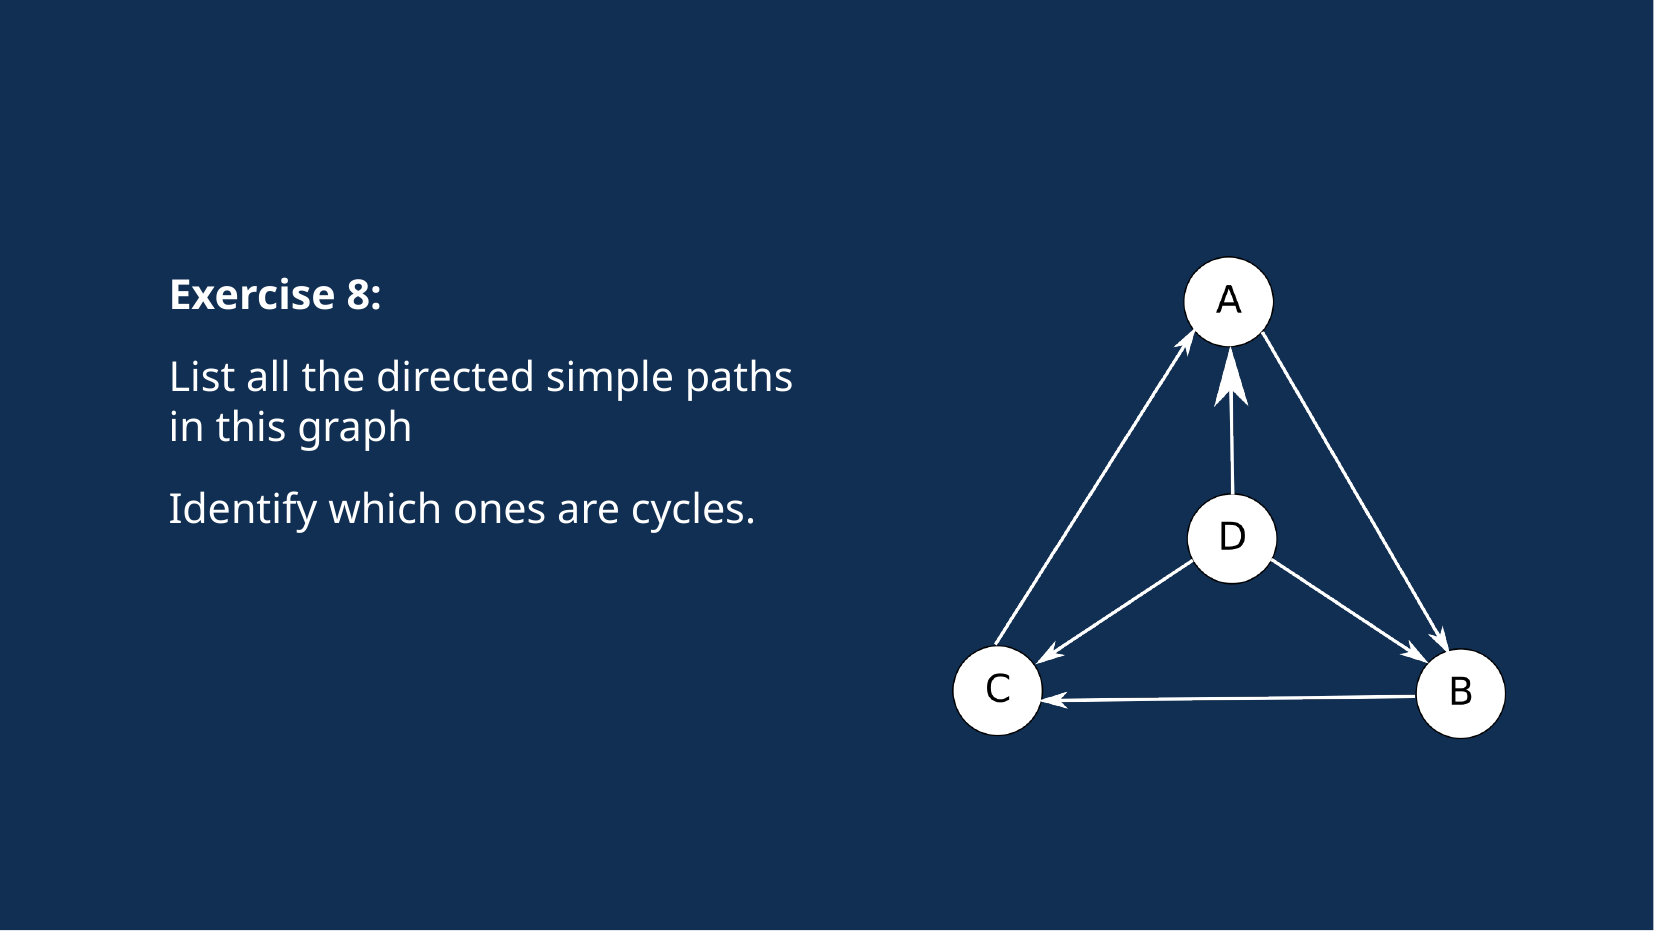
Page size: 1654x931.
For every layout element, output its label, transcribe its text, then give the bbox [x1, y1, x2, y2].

list Exercise 8: List all the directed simple paths in this graph Identify which ones are cycles. [97, 268, 813, 806]
picture [952, 256, 1506, 739]
